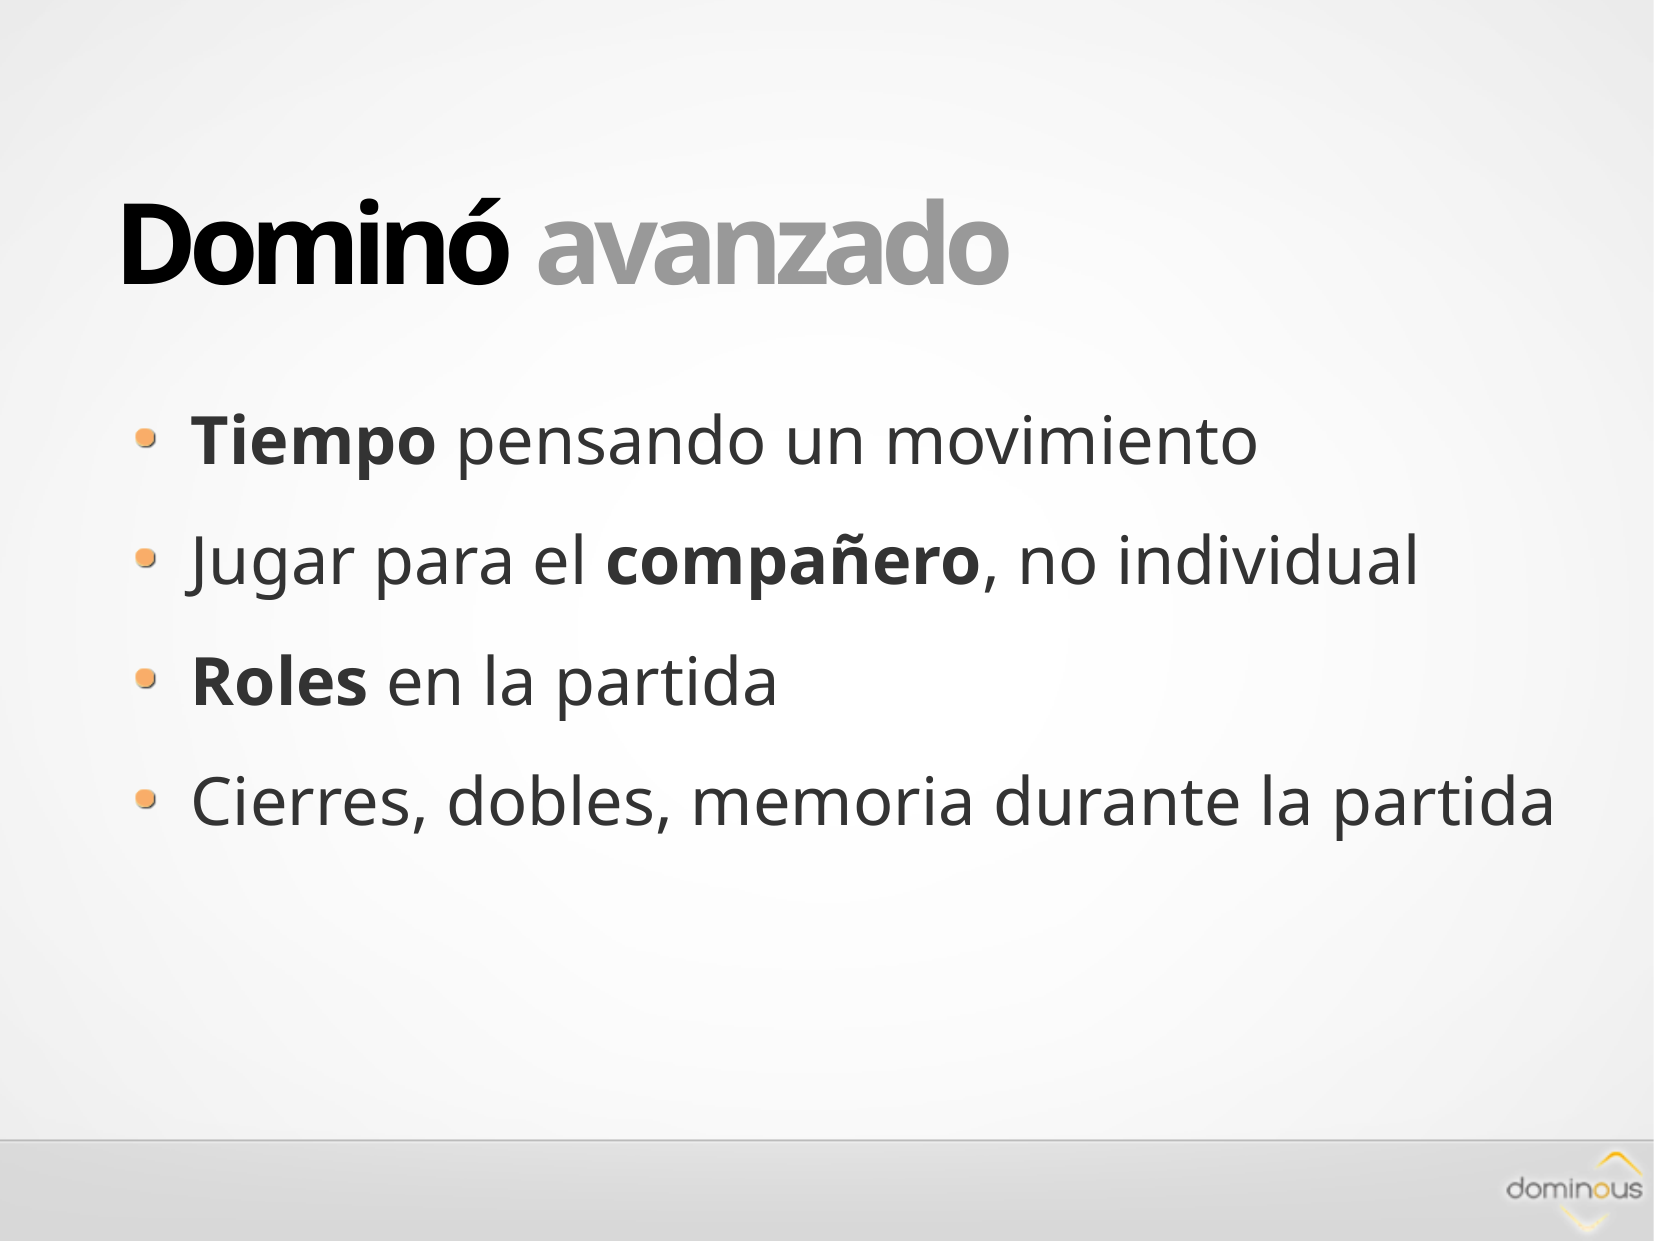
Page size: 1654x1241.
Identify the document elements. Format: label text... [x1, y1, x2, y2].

picture [0, 0, 1654, 1241]
text_box Dominó avanzado [99, 179, 1565, 355]
text_box Tiempo pensando un movimiento Jugar para el compañero, no individual Roles en la partida Cierres, dobles, memoria durante la partida [119, 385, 1587, 1006]
